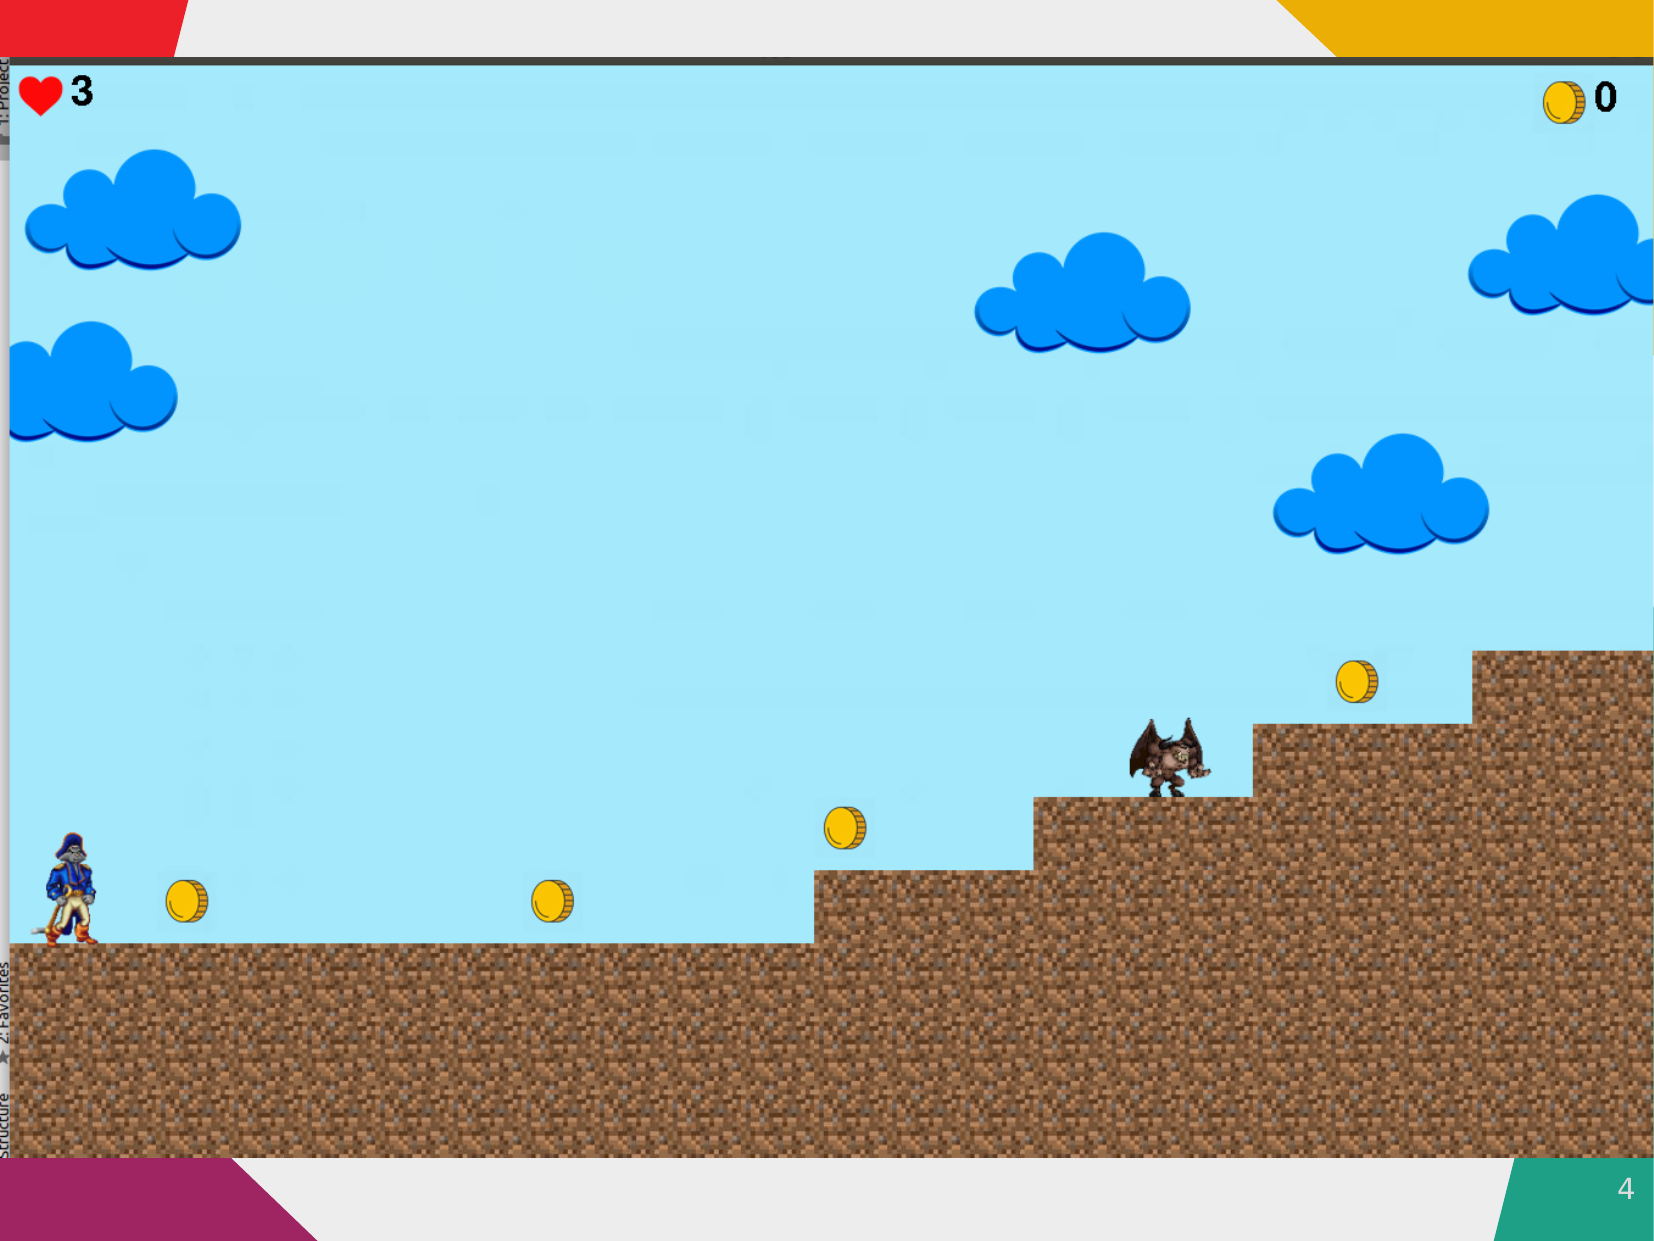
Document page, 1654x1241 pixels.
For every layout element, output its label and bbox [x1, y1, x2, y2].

picture [0, 57, 1654, 1158]
